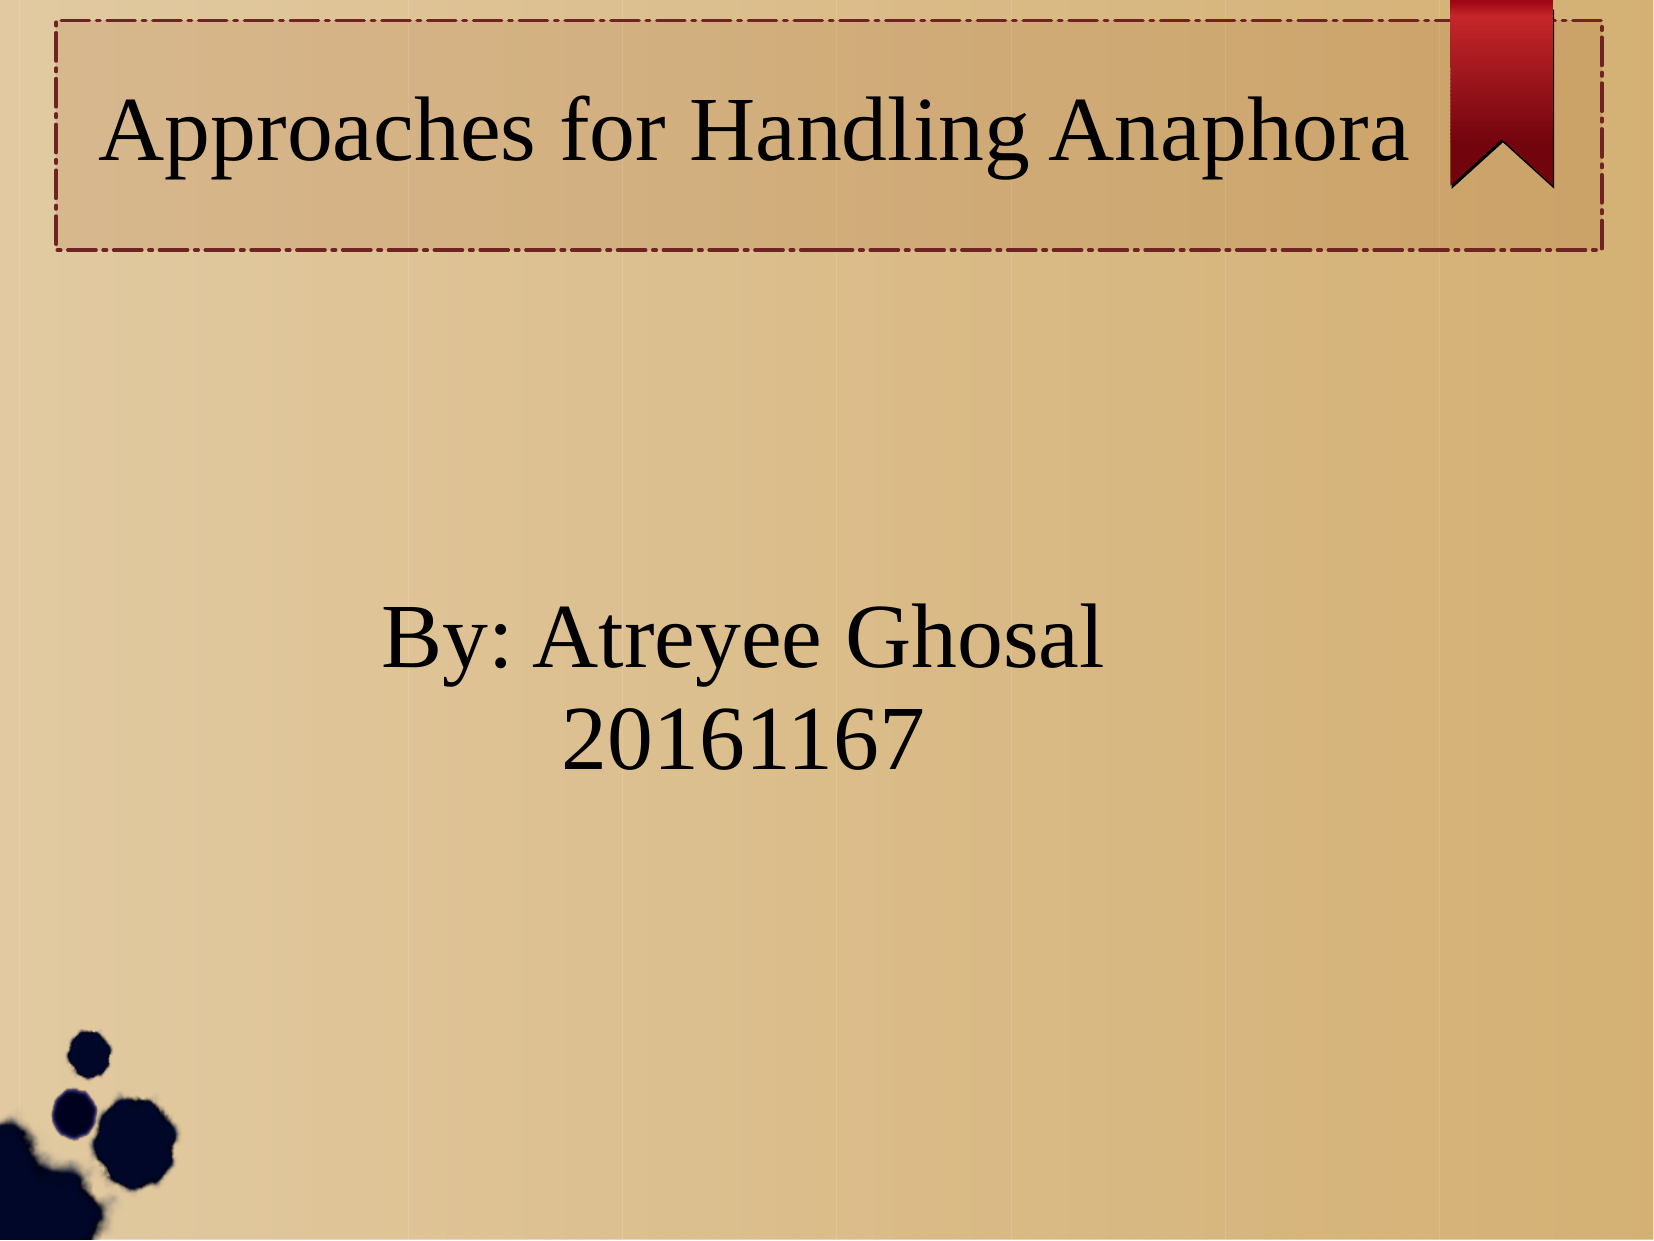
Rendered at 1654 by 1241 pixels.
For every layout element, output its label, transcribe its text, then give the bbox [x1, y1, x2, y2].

title Approaches for Handling Anaphora By: Atreyee Ghosal 20161167 [0, 78, 1489, 993]
